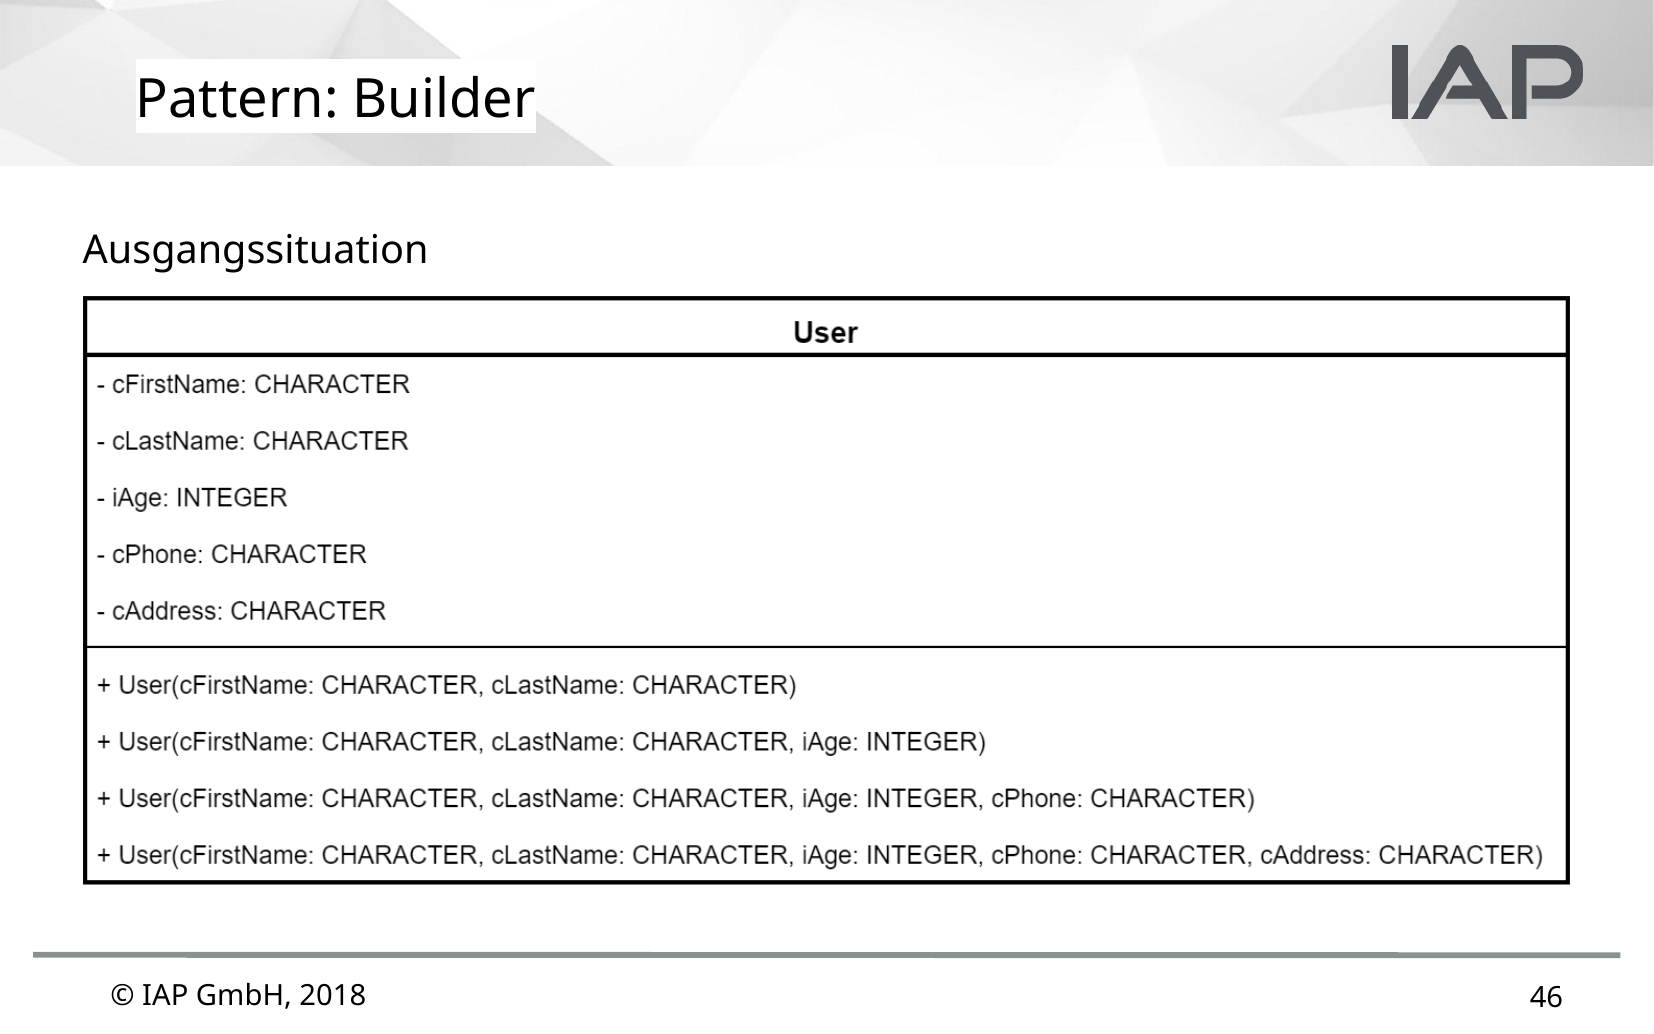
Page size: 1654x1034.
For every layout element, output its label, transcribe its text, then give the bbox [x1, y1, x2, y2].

list Ausgangssituation [82, 221, 1571, 295]
picture [0, 0, 1654, 166]
picture [82, 295, 1571, 890]
title Pattern: Builder [135, 41, 1264, 152]
